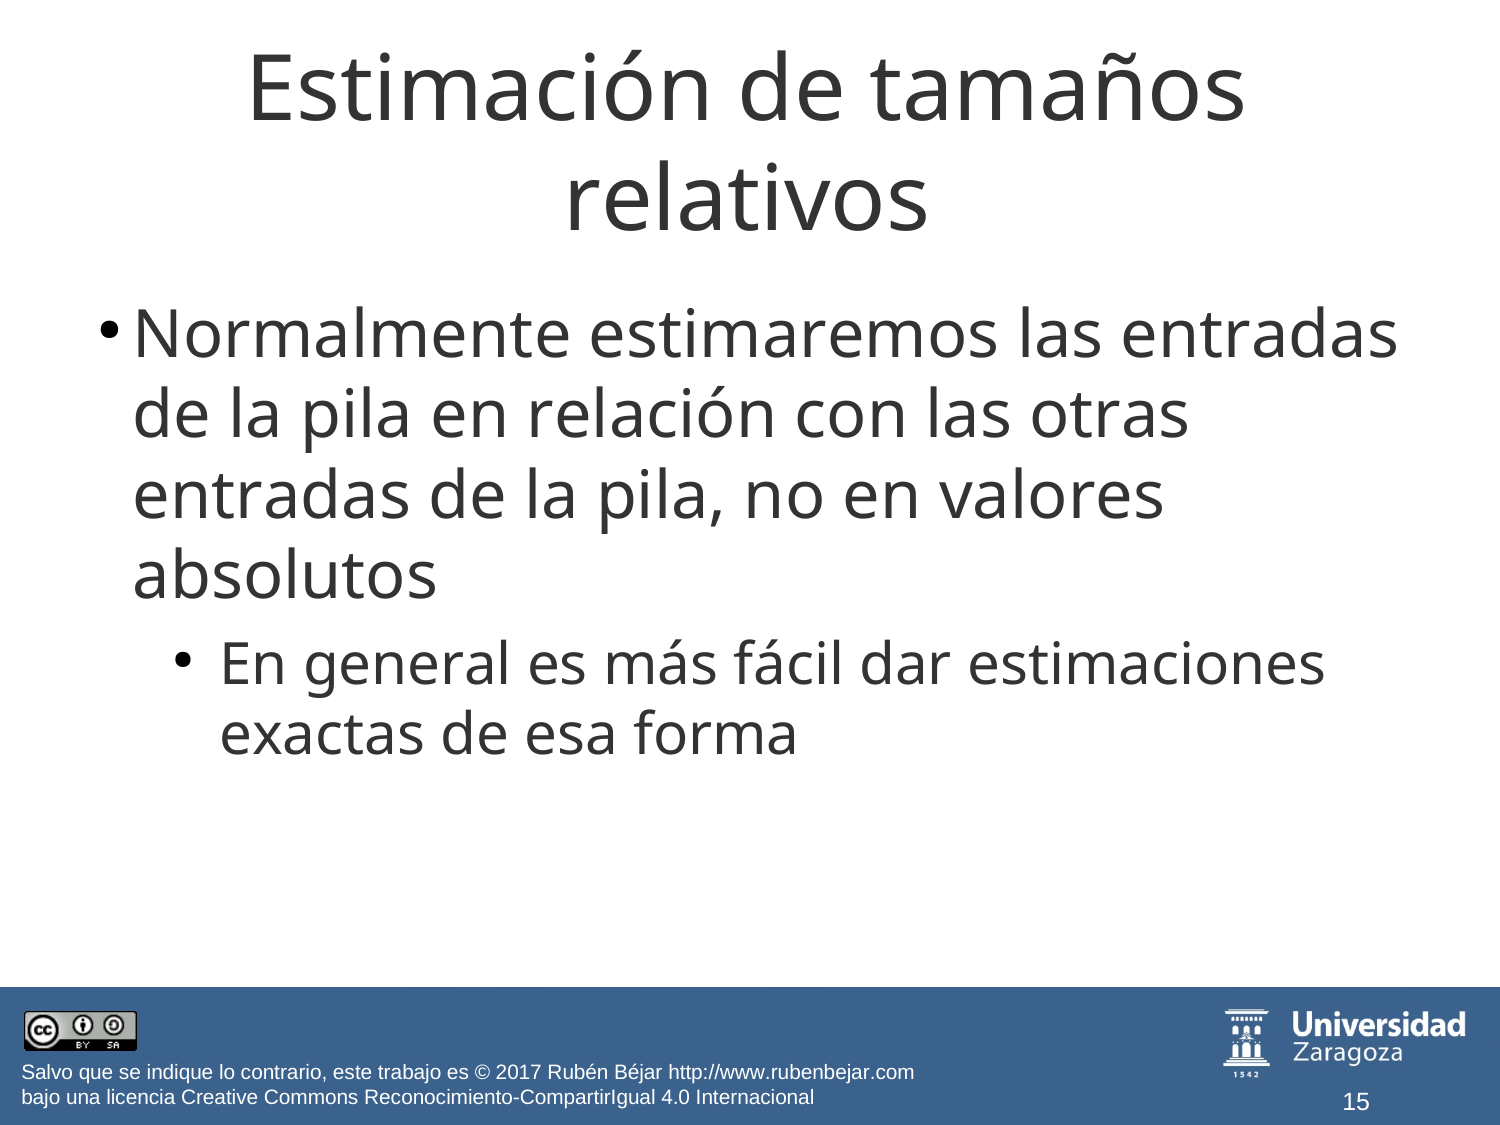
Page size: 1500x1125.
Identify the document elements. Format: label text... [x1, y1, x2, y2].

picture [0, 987, 1500, 1125]
title Estimación de tamaños relativos [74, 21, 1420, 257]
list Normalmente estimaremos las entradas de la pila en relación con las otras entradas de la pila, no en valores absolutos En general es más fácil dar estimaciones exactas de esa forma [82, 283, 1418, 957]
